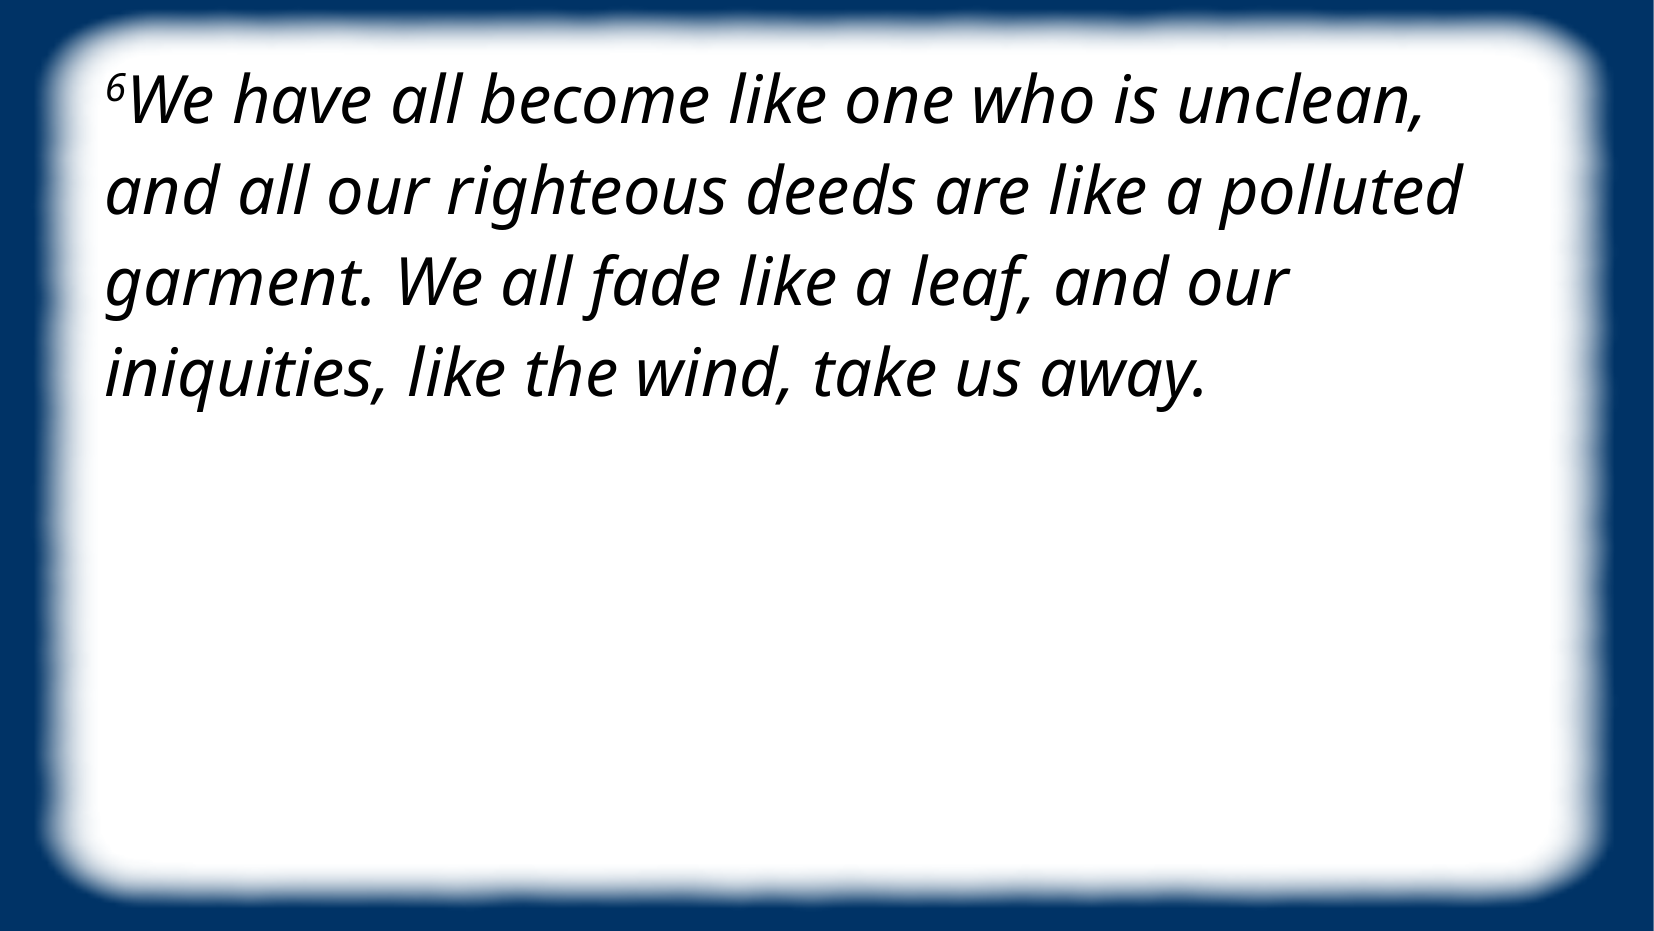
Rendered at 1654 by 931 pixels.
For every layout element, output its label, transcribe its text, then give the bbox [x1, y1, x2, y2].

text_box 6We have all become like one who is unclean, and all our righteous deeds are like a polluted garment. We all fade like a leaf, and our iniquities, like the wind, take us away. [90, 45, 1561, 436]
picture [0, 0, 1654, 931]
